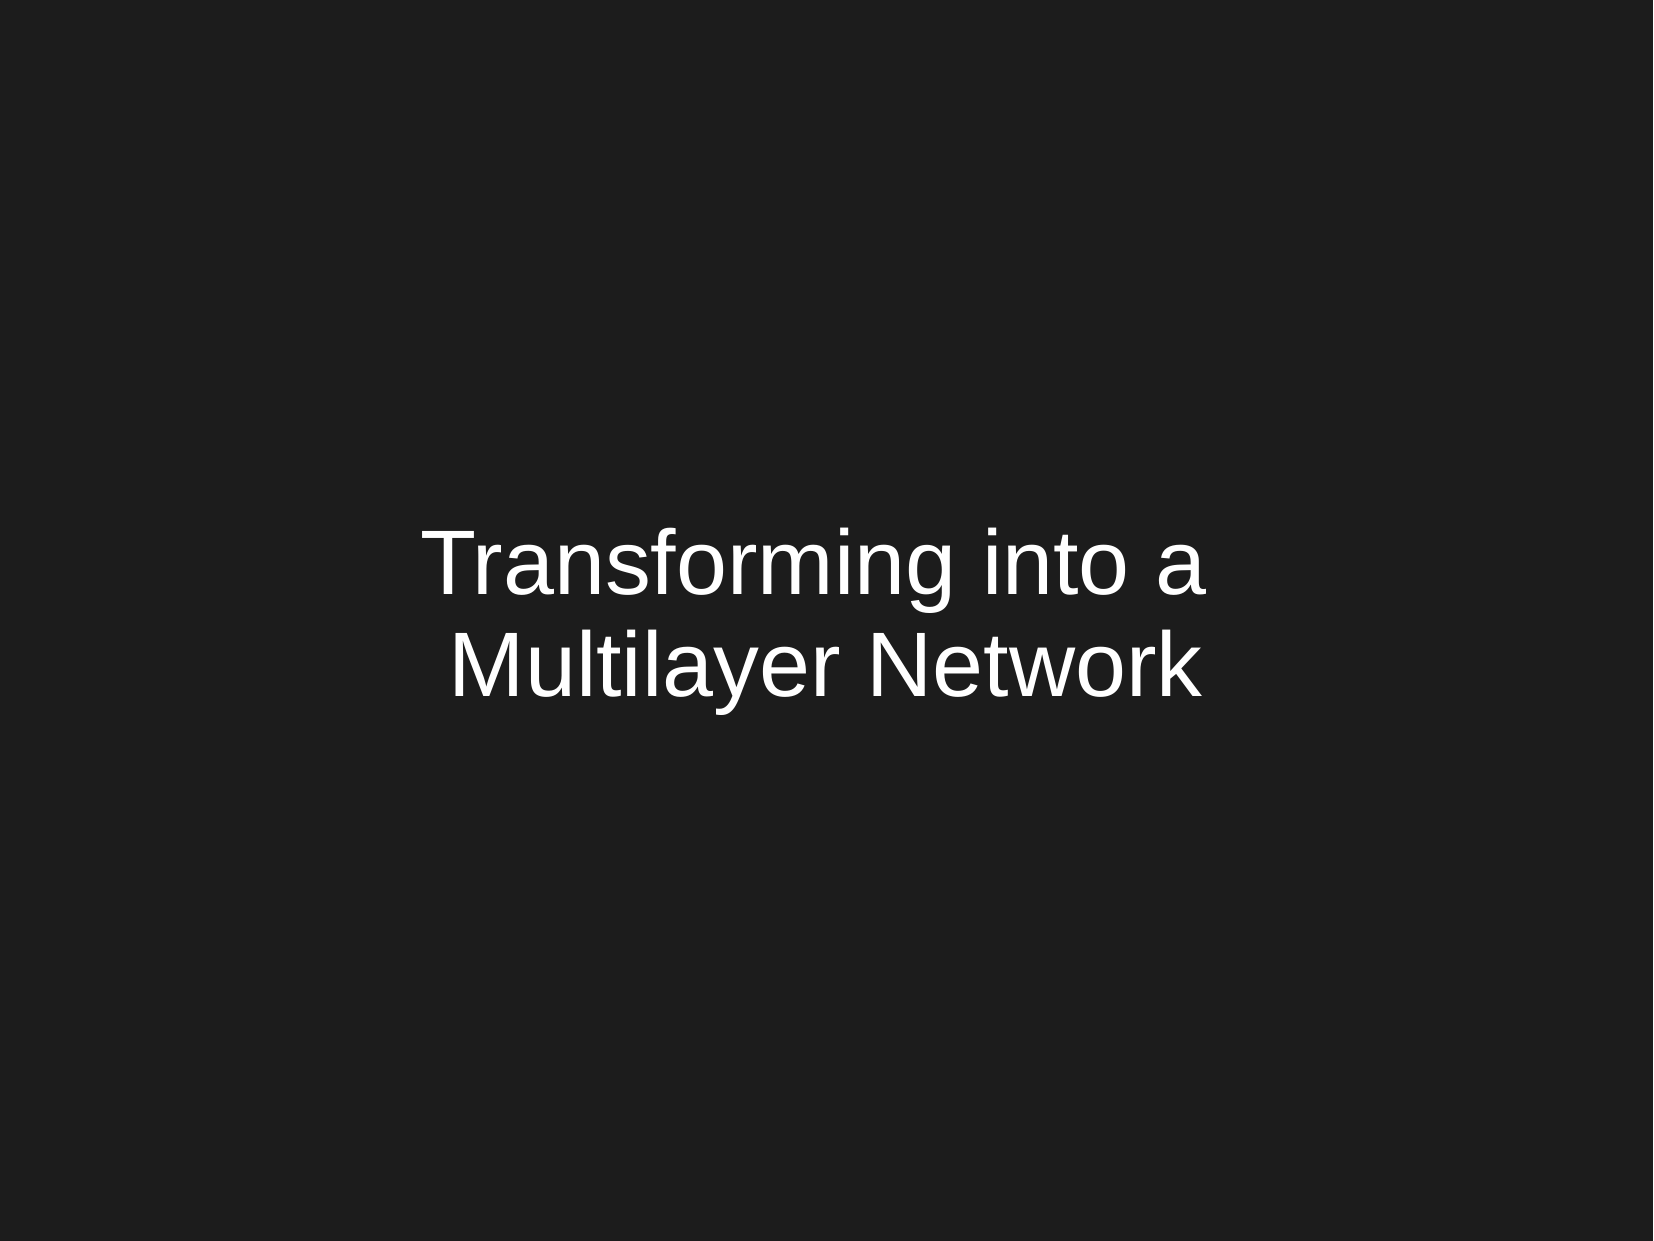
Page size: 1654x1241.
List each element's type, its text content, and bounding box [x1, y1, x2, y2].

title Transforming into a Multilayer Network [82, 510, 1571, 718]
